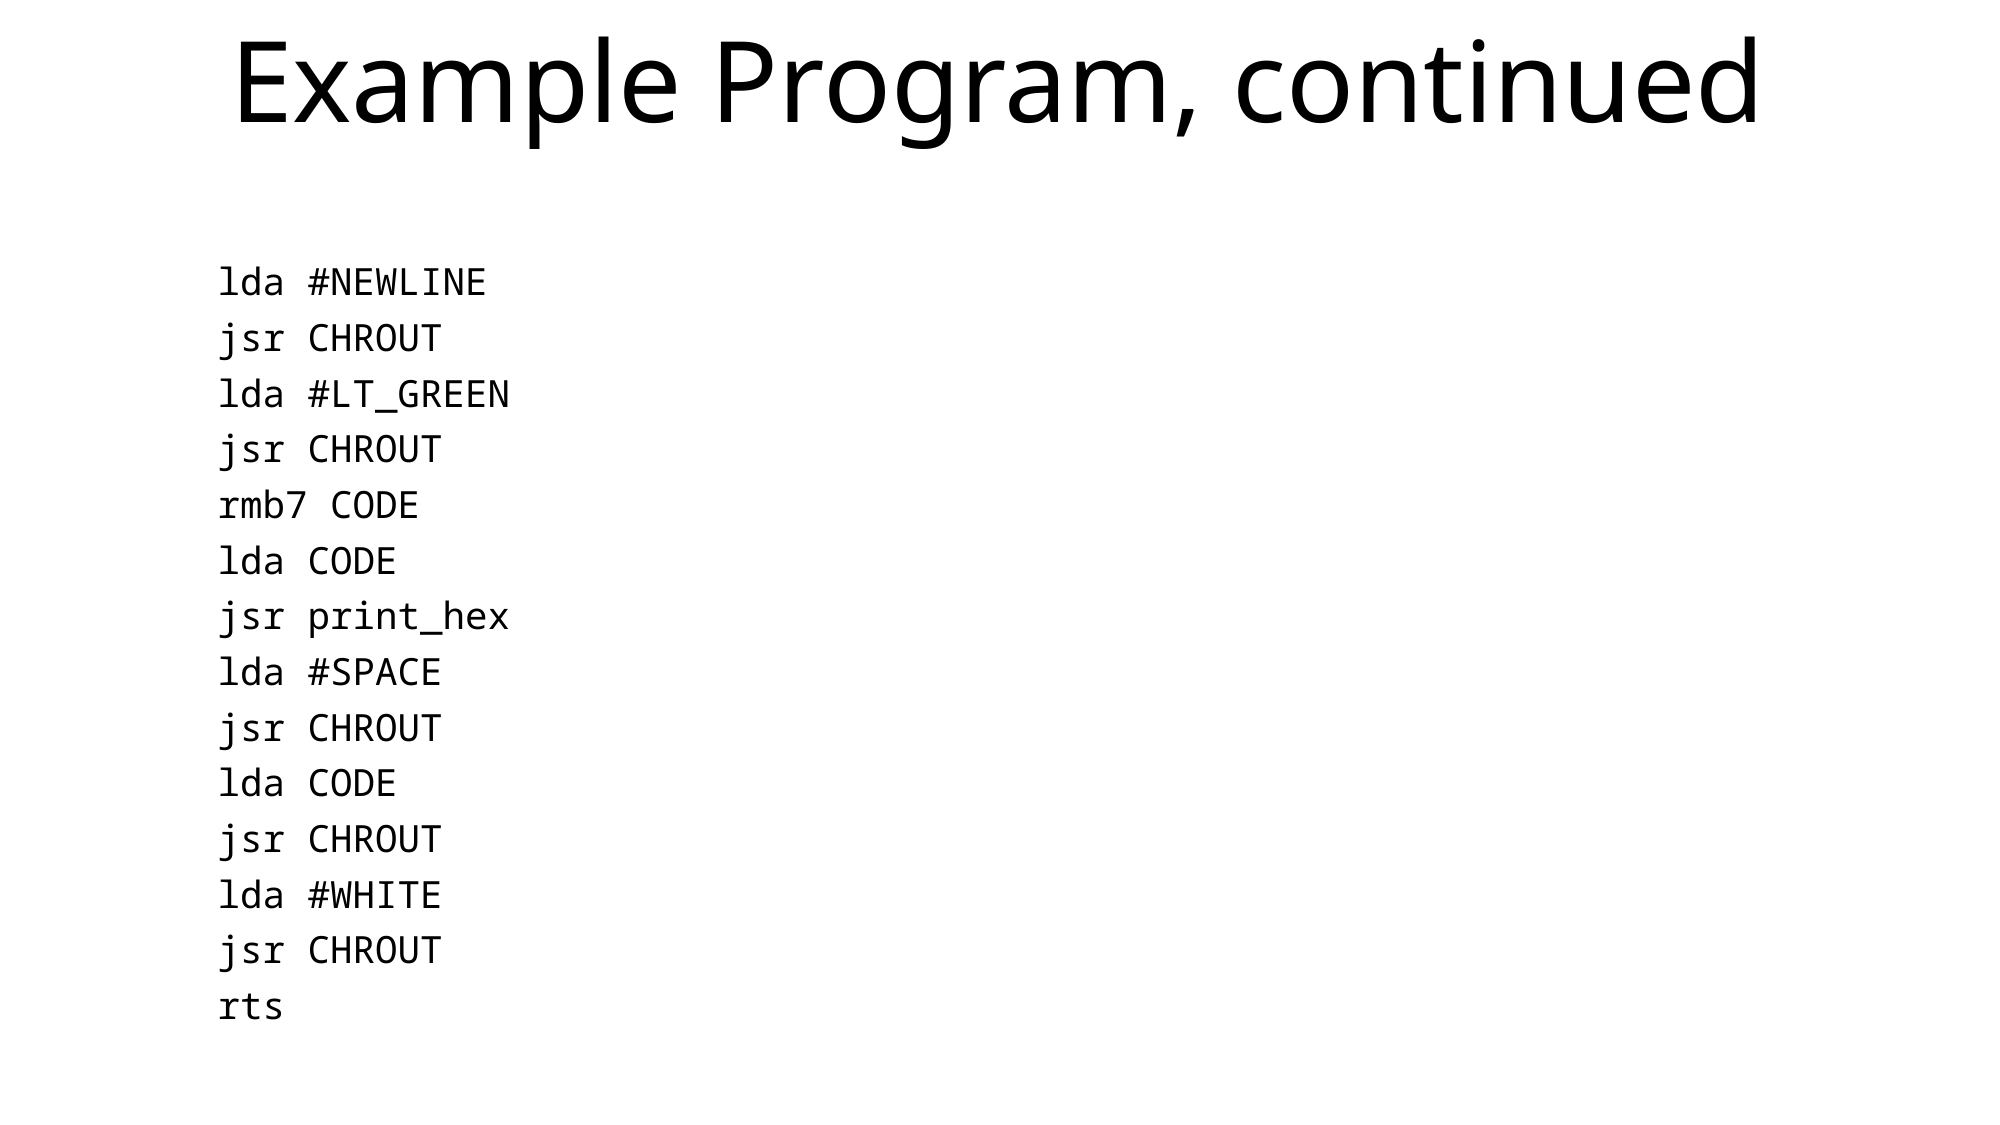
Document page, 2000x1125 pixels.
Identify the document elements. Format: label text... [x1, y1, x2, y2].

list lda #NEWLINE jsr CHROUT lda #LT_GREEN jsr CHROUT rmb7 CODE lda CODE jsr print_hex lda #SPACE jsr CHROUT lda CODE jsr CHROUT lda #WHITE jsr CHROUT rts [135, 195, 1860, 1036]
title Example Program, continued [135, 7, 1861, 165]
